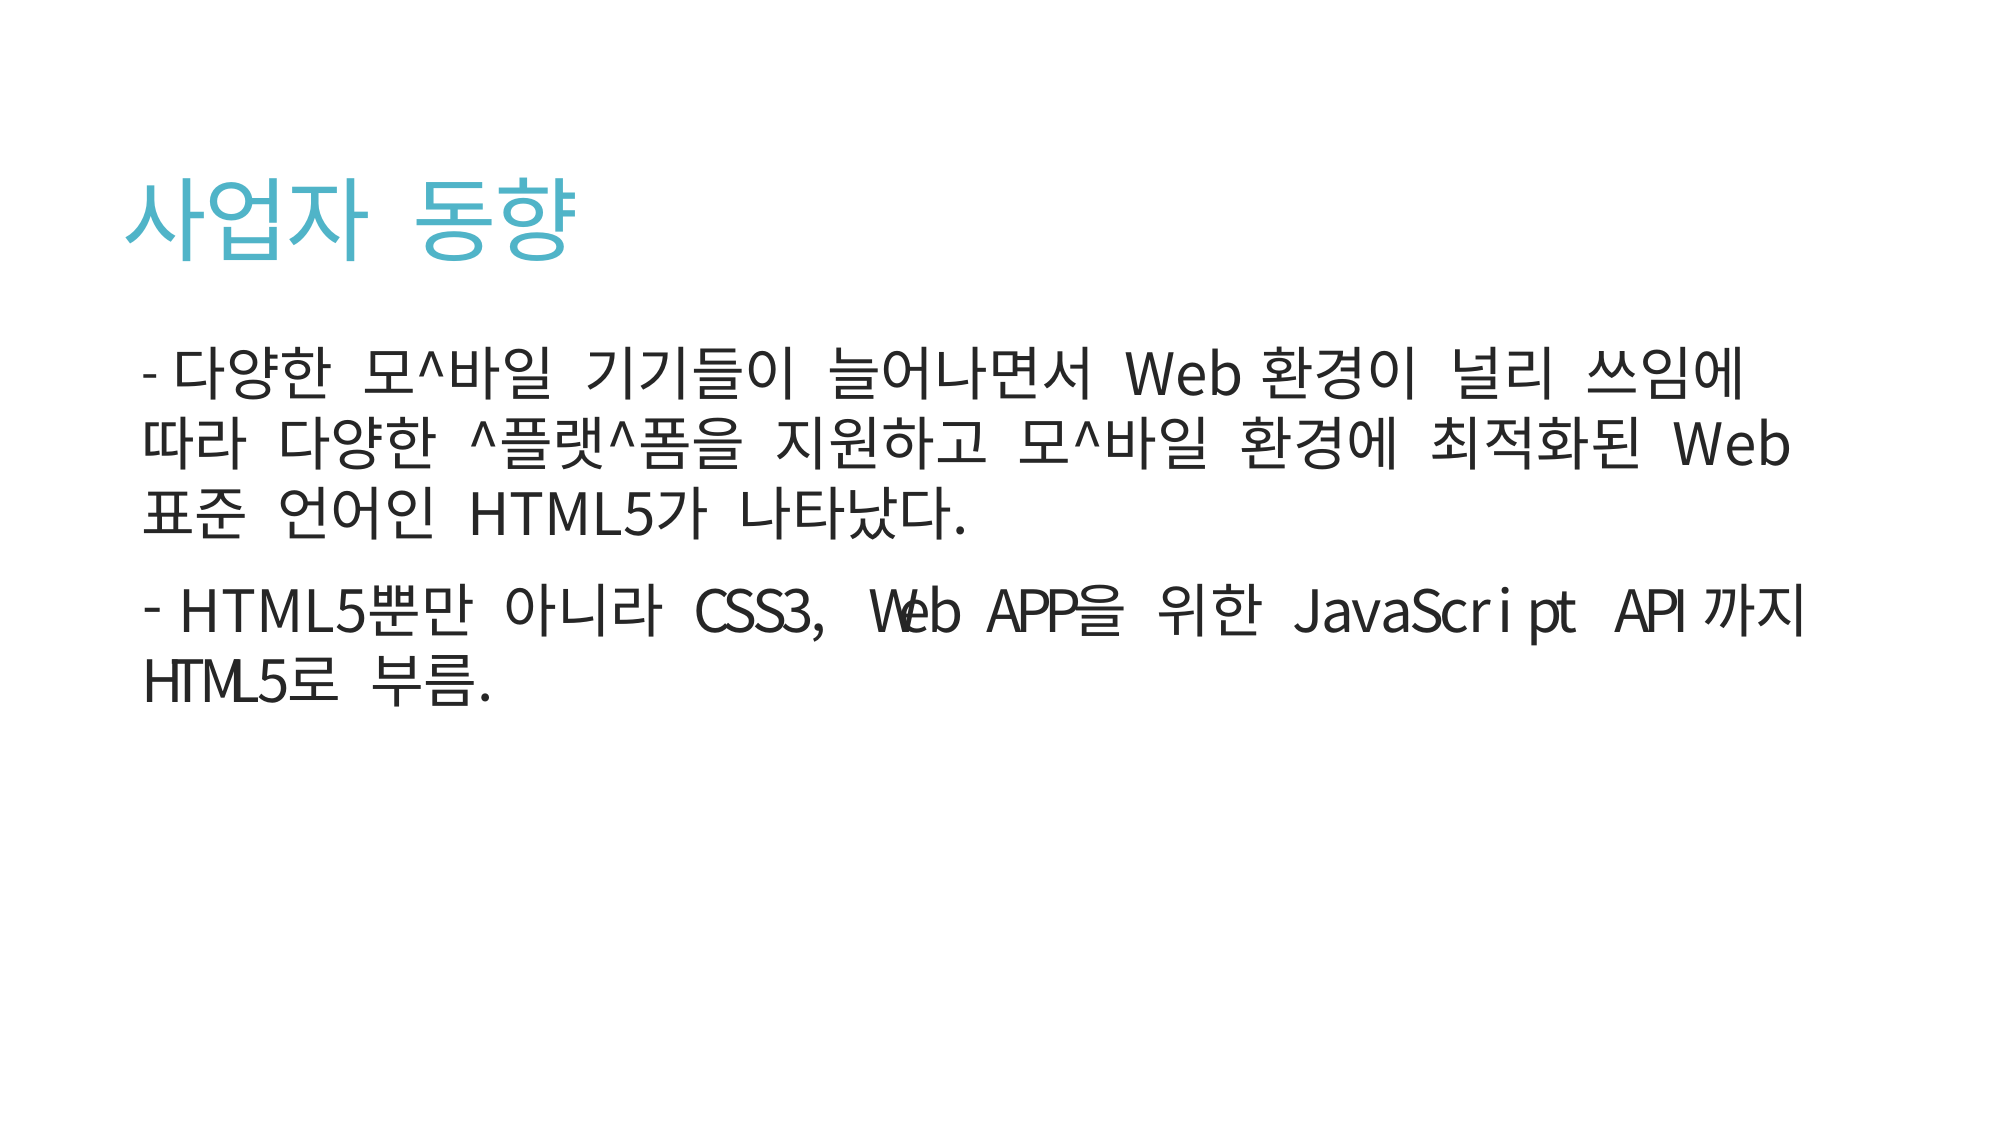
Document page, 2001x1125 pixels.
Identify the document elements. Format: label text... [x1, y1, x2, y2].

title 사업자 동향 [107, 81, 1875, 354]
list - 다양한 모^바일 기기들이 늘어나면서 Web 환경이 널리 쓰임에 따라 다양한 ^플랫^폼을 지원하고 모^바일 환경에 최적화된 Web 표준 언어인 HTML5가 나타났다. - HTML5뿐만 아니라 CSS3, Web APP을 위한 JavaScript API까지 HTML5로 부름. [111, 329, 1876, 948]
